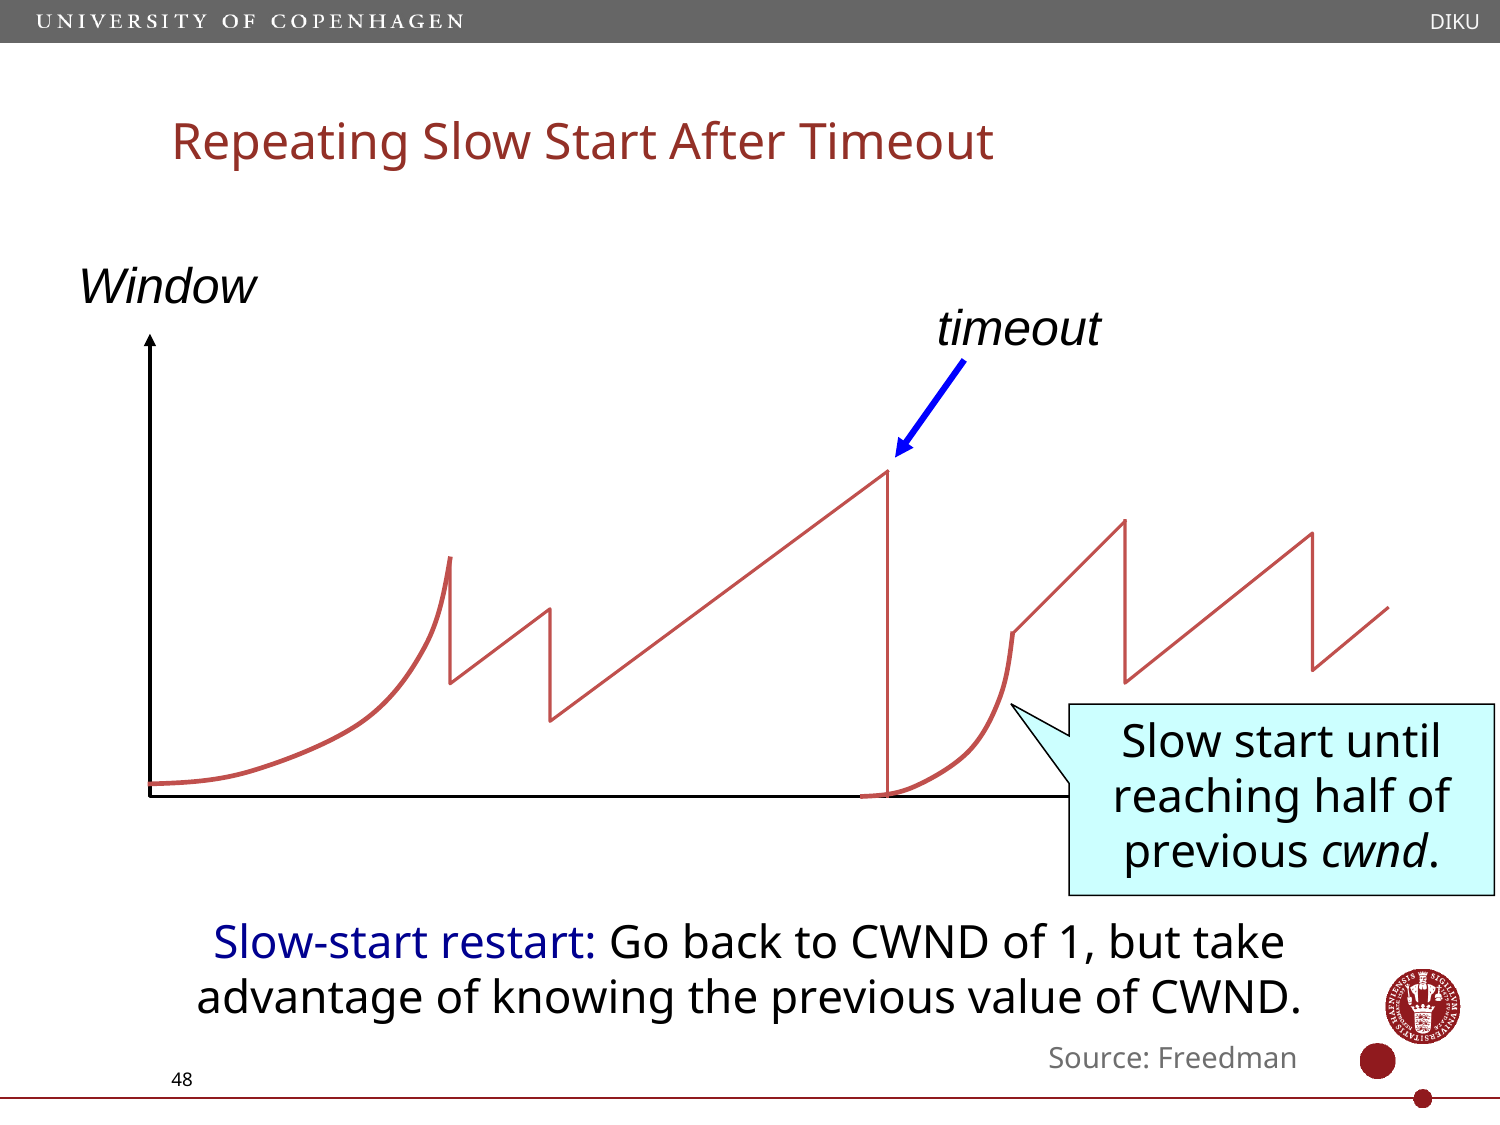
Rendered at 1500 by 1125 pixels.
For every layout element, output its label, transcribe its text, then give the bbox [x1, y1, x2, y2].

text_box Slow-start restart: Go back to CWND of 1, but take advantage of knowing the previous value of CWND. [107, 904, 1393, 1031]
text_box Source: Freedman [1033, 1031, 1341, 1083]
text_box Slow start until reaching half of previous cwnd. [1010, 703, 1495, 896]
text_box <number> [171, 1067, 522, 1092]
title Repeating Slow Start After Timeout [171, 75, 1329, 171]
text_box timeout [912, 287, 1126, 363]
text_box DIKU [469, 0, 1495, 43]
picture [0, 910, 1500, 1122]
text_box Window [63, 246, 271, 322]
